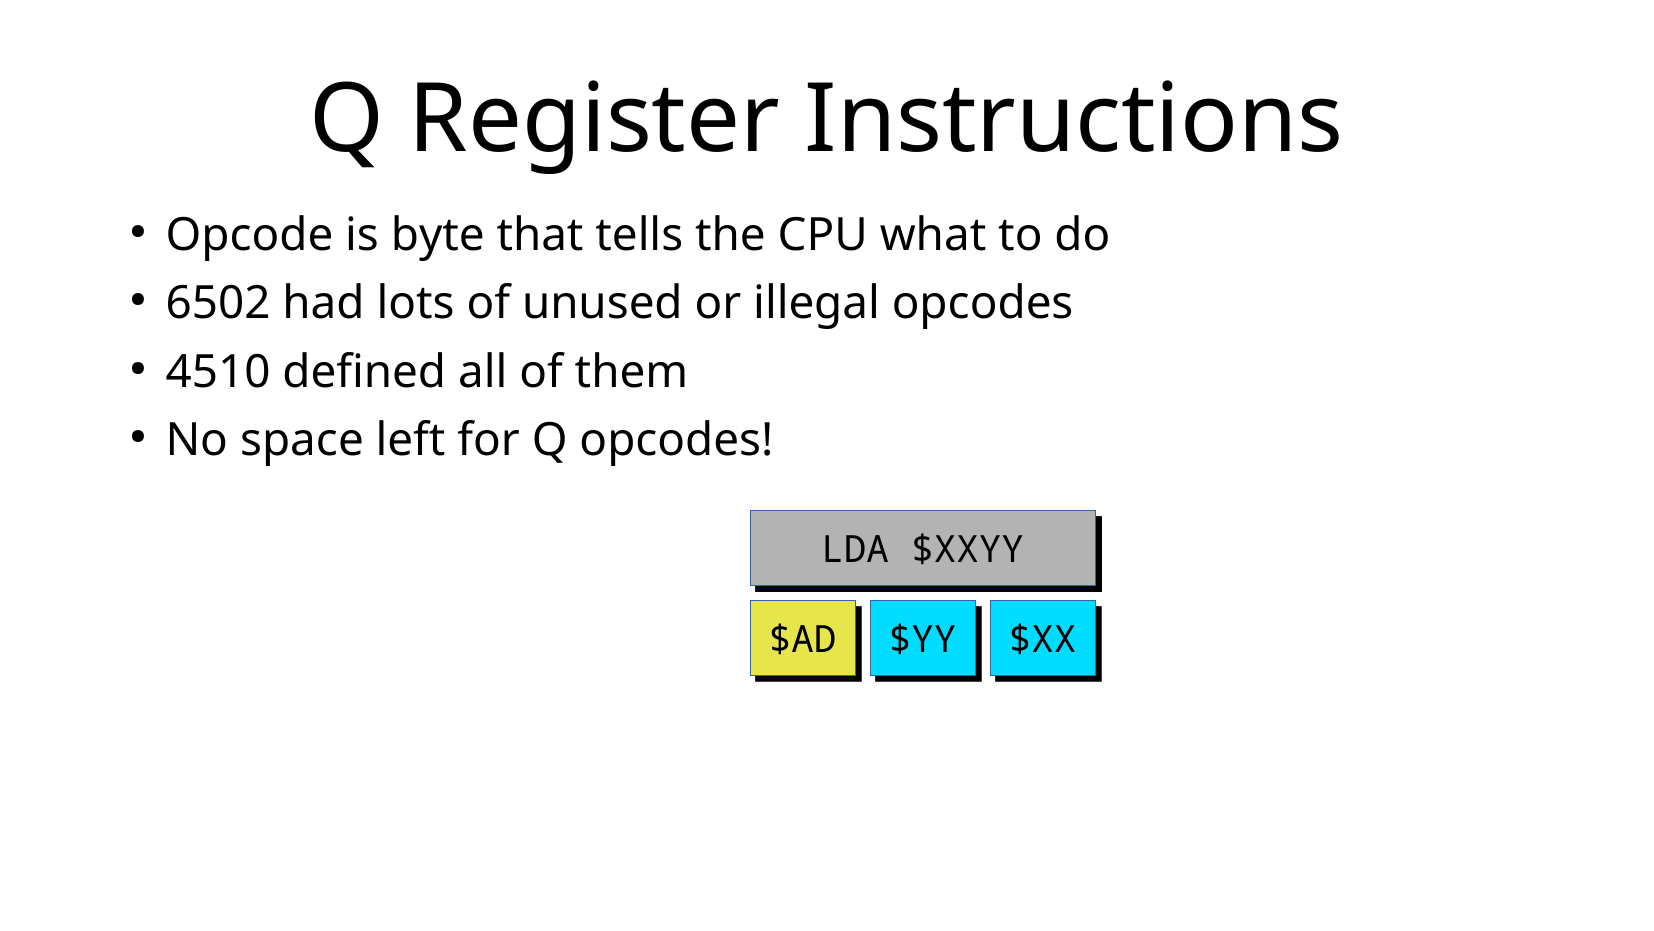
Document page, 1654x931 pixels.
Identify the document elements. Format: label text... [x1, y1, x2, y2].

text_box $XX [990, 600, 1096, 676]
text_box $YY [870, 600, 976, 676]
text_box $AD [750, 600, 856, 676]
title Q Register Instructions [82, 37, 1571, 193]
text_box LDA $XXYY [750, 510, 1096, 586]
text_box Opcode is byte that tells the CPU what to do 6502 had lots of unused or illegal opcodes 4510 defined all of them No space left for Q opcodes! [130, 201, 1471, 470]
